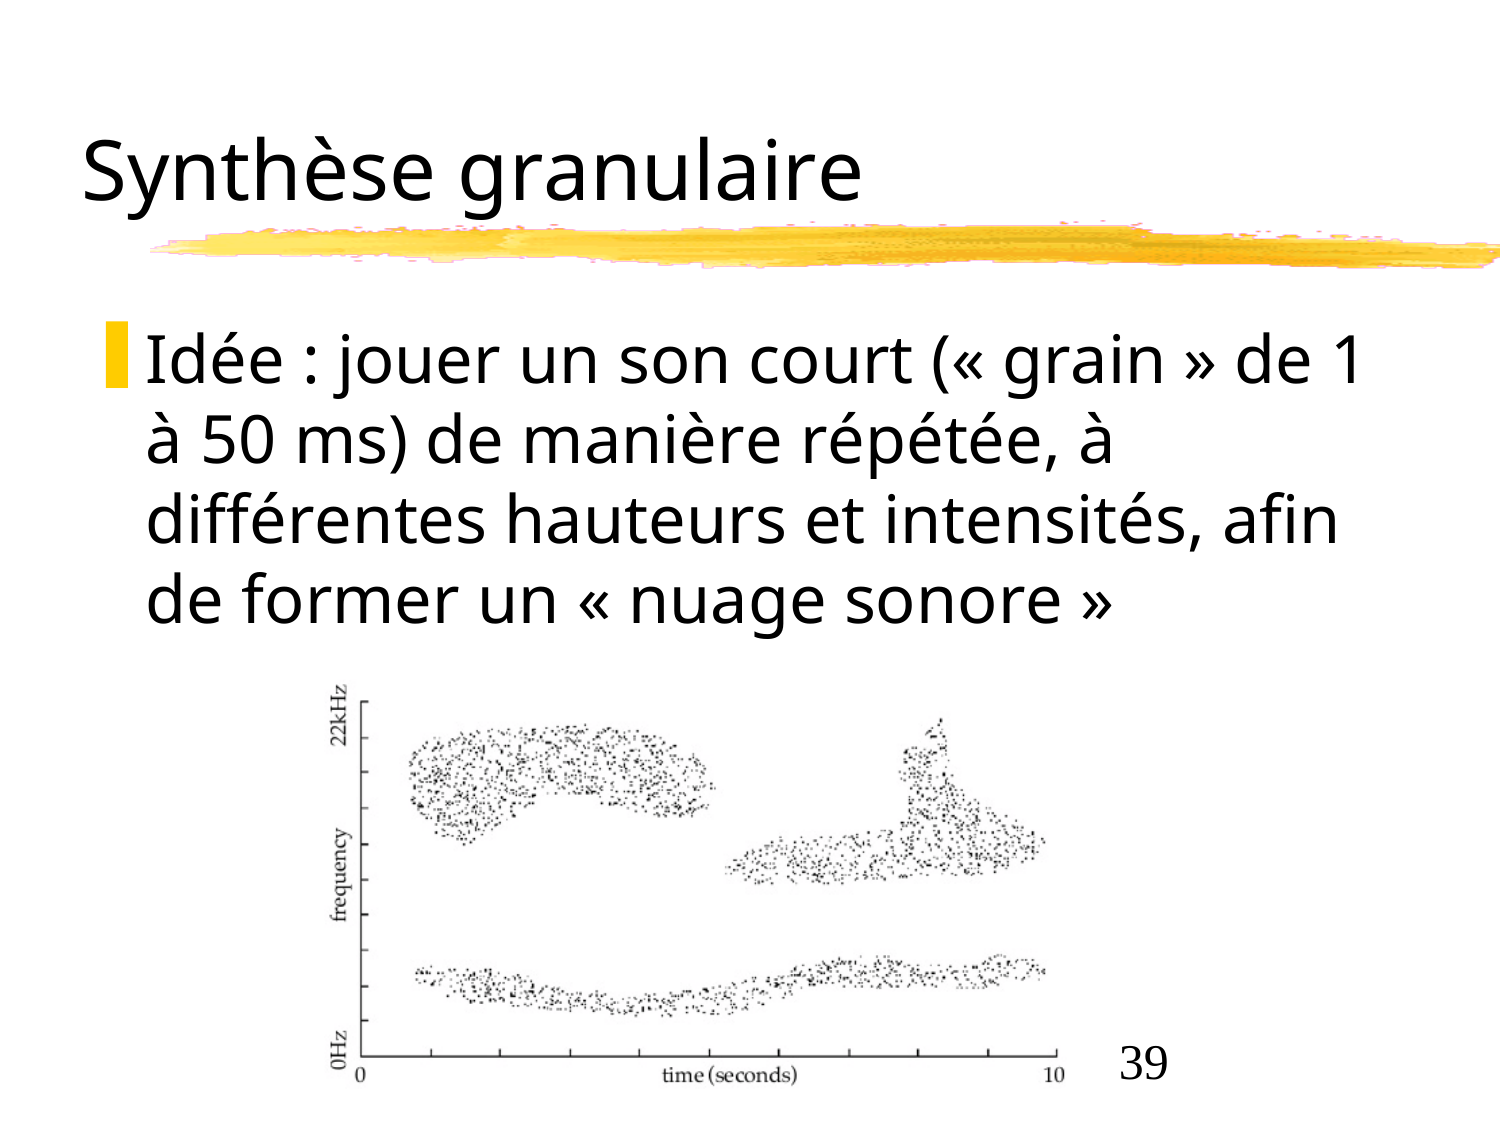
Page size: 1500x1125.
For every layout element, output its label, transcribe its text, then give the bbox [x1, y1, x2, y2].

title Synthèse granulaire [66, 8, 1342, 225]
picture [324, 679, 1067, 1093]
picture [150, 215, 1500, 279]
list Idée : jouer un son court (« grain » de 1 à 50 ms) de manière répétée, à différentes hauteurs et intensités, afin de former un « nuage sonore » [74, 309, 1417, 1052]
